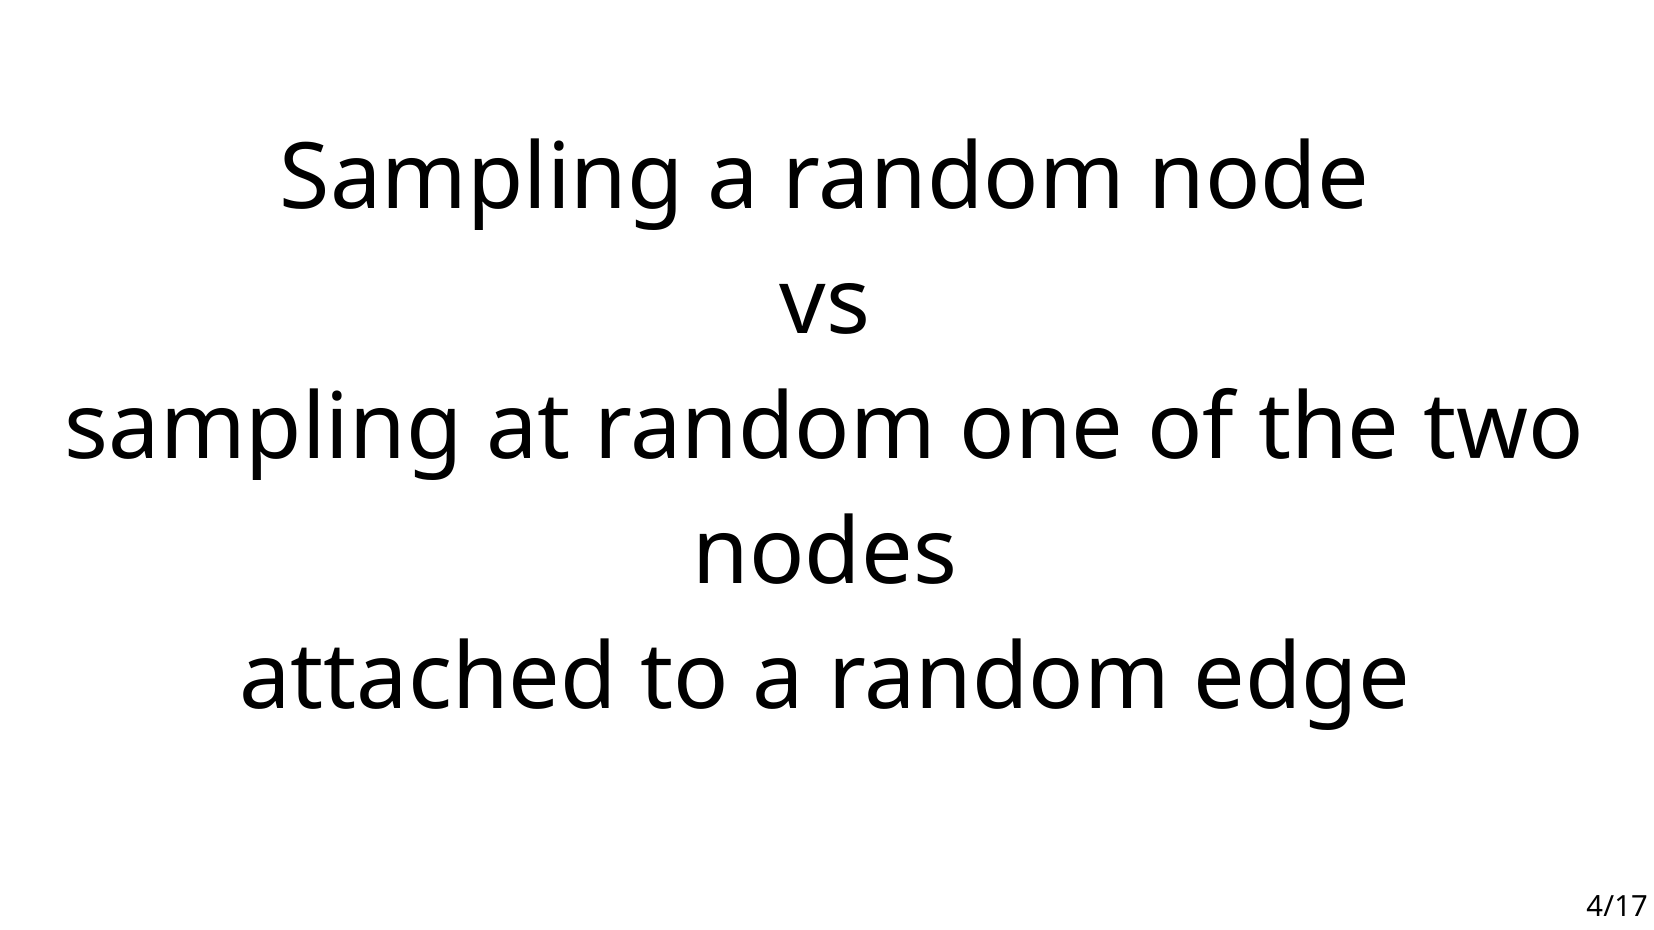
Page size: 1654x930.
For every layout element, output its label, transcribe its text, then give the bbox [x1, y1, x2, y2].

title Sampling a random node vs sampling at random one of the two nodes attached to a random edge [30, 100, 1621, 746]
